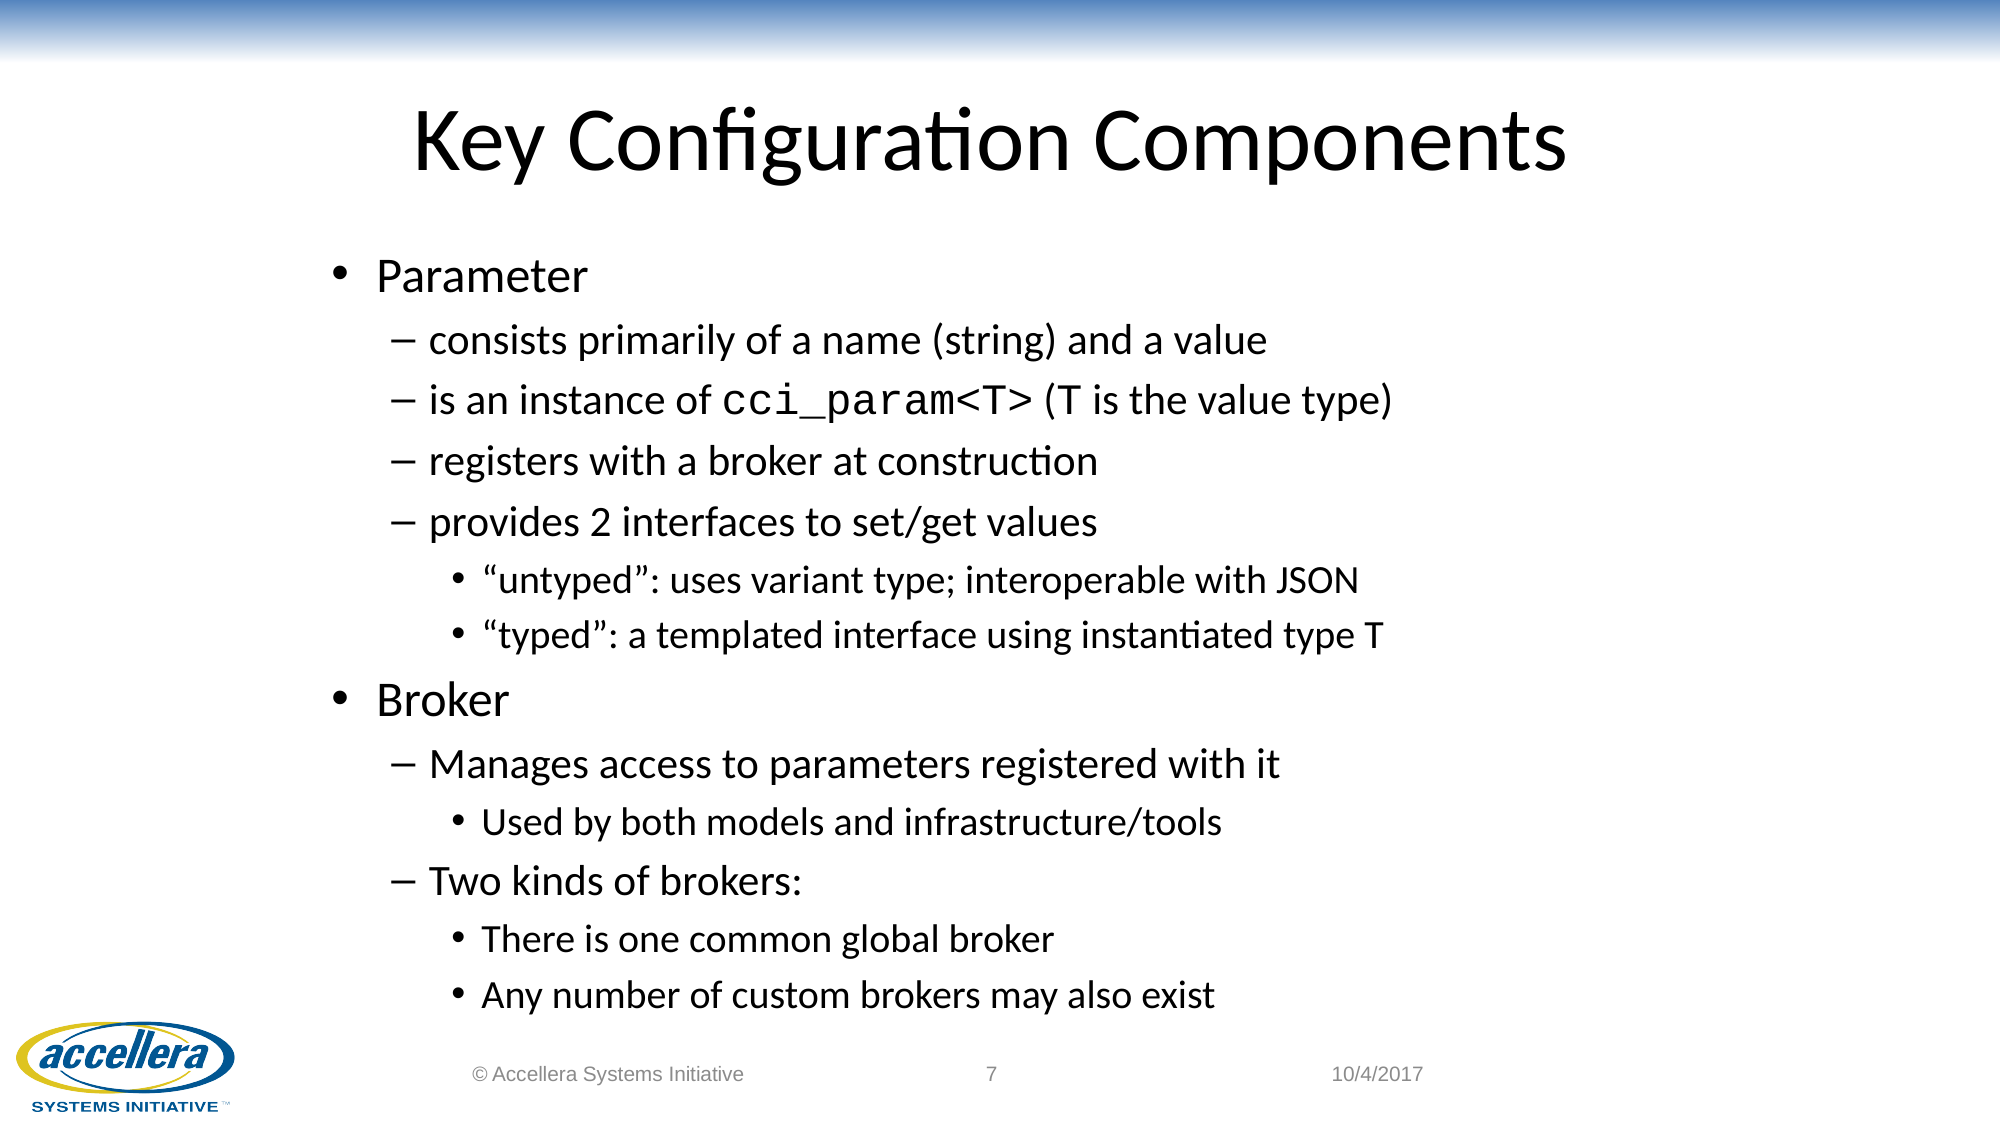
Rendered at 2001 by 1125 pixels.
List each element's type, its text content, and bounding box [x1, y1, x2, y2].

picture [16, 1021, 235, 1112]
text_box Parameter consists primarily of a name (string) and a value is an instance of cci_param<T> (T is the value type) registers with a broker at construction provides 2 interfaces to set/get values “untyped”: uses variant type; interoperable with JSON “typed”: a templated interface using instantiated type T Broker Manages access to parameters registered with it Used by both models and infrastructure/tools Two kinds of brokers: There is one common global broker Any number of custom brokers may also exist [316, 234, 1667, 1030]
slide_number <number> [850, 1042, 1184, 1103]
footer © Accellera Systems Initiative [366, 1042, 850, 1103]
title Key Configuration Components [380, 39, 1603, 228]
slide_number 10/4/2017 [1316, 1042, 1550, 1103]
